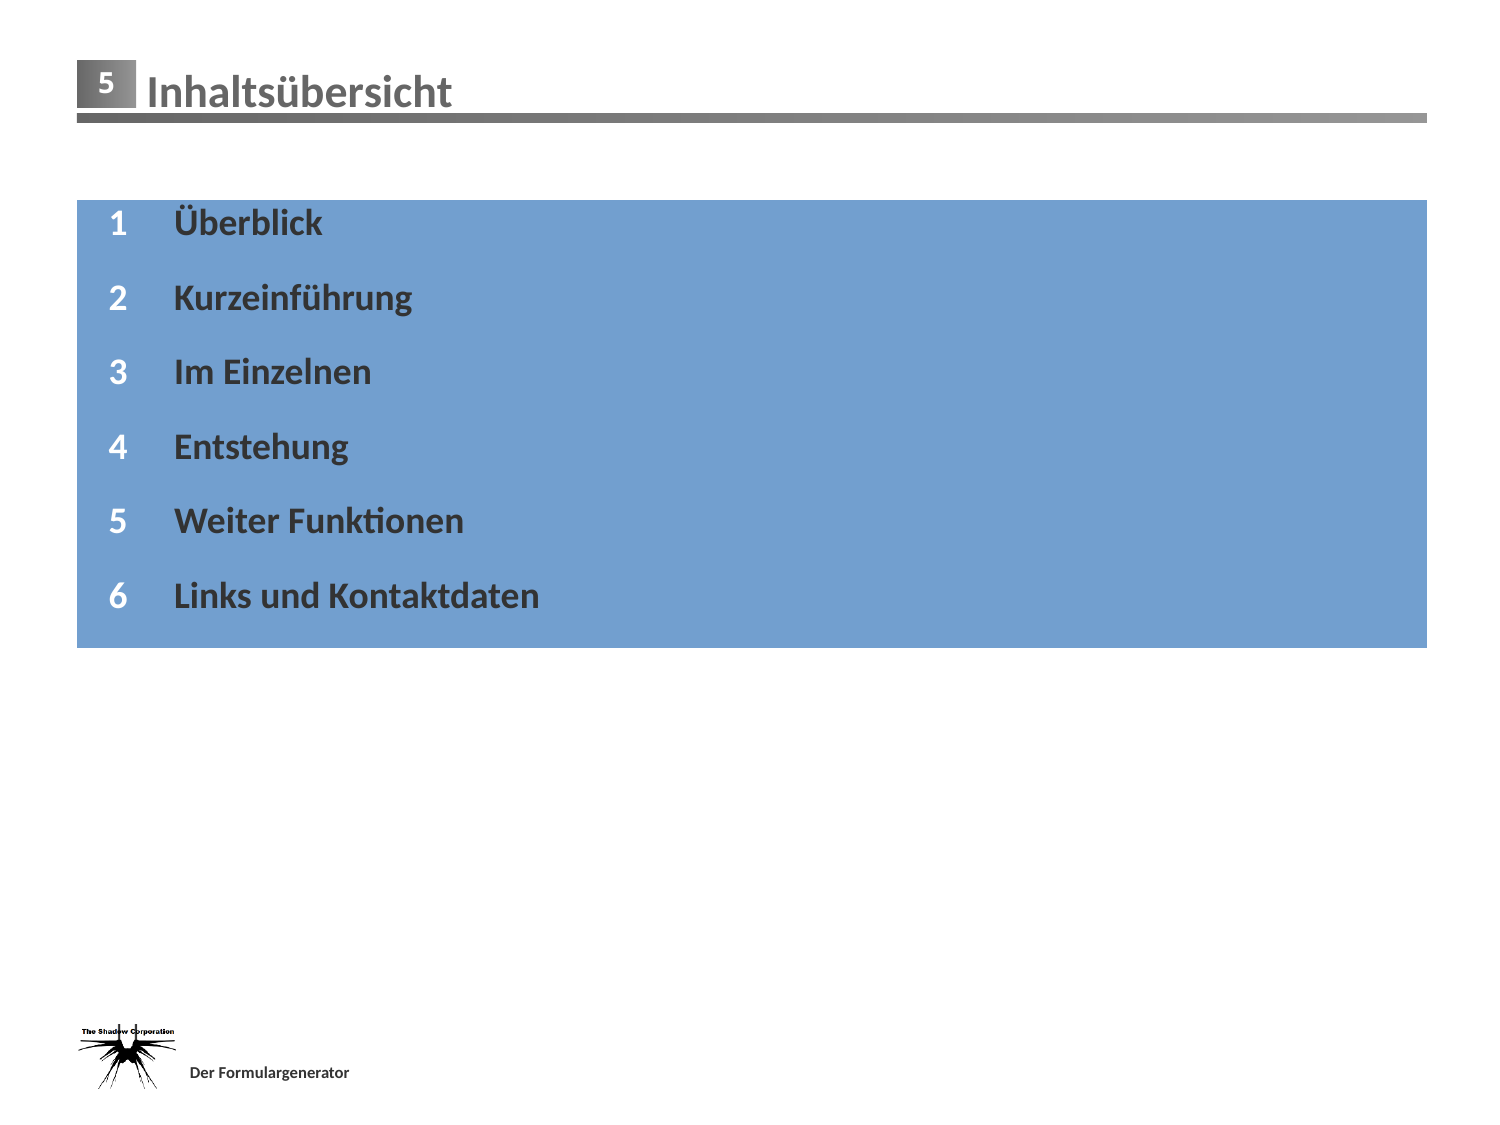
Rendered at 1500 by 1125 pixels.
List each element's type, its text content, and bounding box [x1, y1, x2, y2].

table_cell 6 [77, 573, 159, 648]
table_cell 4 [77, 424, 159, 498]
table_cell Links und Kontaktdaten [159, 573, 1427, 648]
title Inhaltsübersicht [131, 54, 1433, 125]
table_header 1 [77, 200, 159, 275]
table_cell 3 [77, 349, 159, 424]
table_cell Im Einzelnen [159, 349, 1427, 424]
table_cell Weiter Funktionen [159, 498, 1427, 573]
table_cell 2 [77, 275, 159, 349]
table_cell Kurzeinführung [159, 275, 1427, 349]
table_cell Entstehung [159, 424, 1427, 498]
table_cell 5 [77, 498, 159, 573]
table_header Überblick [159, 200, 1427, 275]
